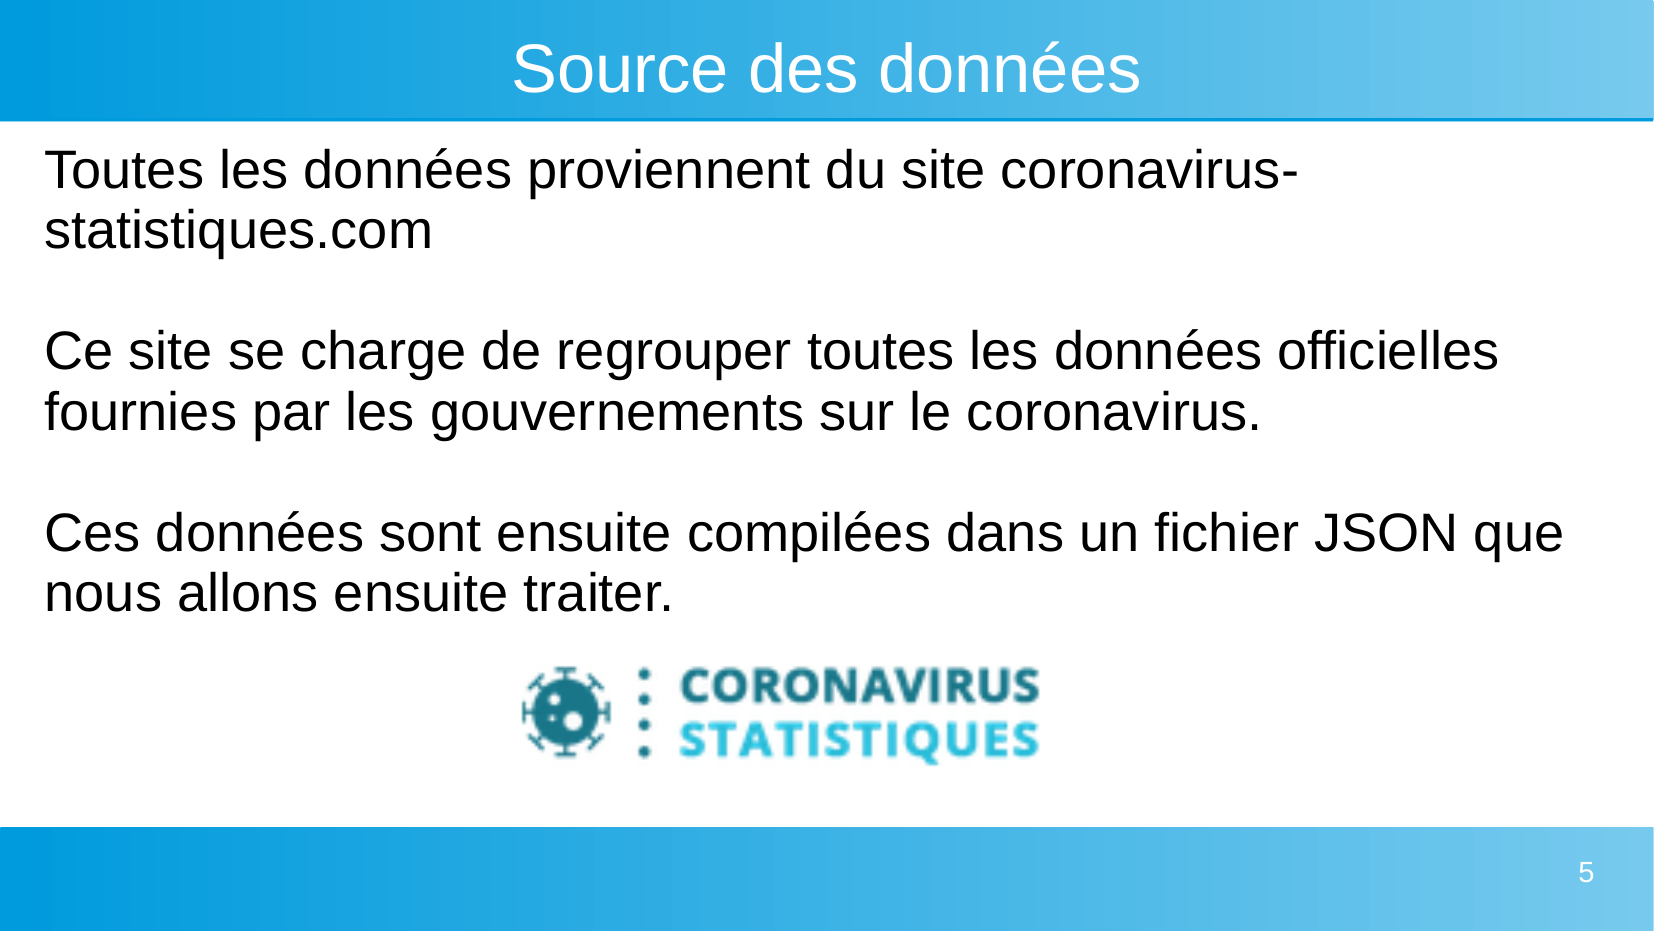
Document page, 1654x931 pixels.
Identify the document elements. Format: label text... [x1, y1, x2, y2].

picture [514, 649, 1090, 798]
text_box Toutes les données proviennent du site coronavirus-statistiques.com Ce site se charge de regrouper toutes les données officielles fournies par les gouvernements sur le coronavirus. Ces données sont ensuite compilées dans un fichier JSON que nous allons ensuite traiter. [29, 131, 1625, 650]
title Source des données [59, 29, 1595, 108]
